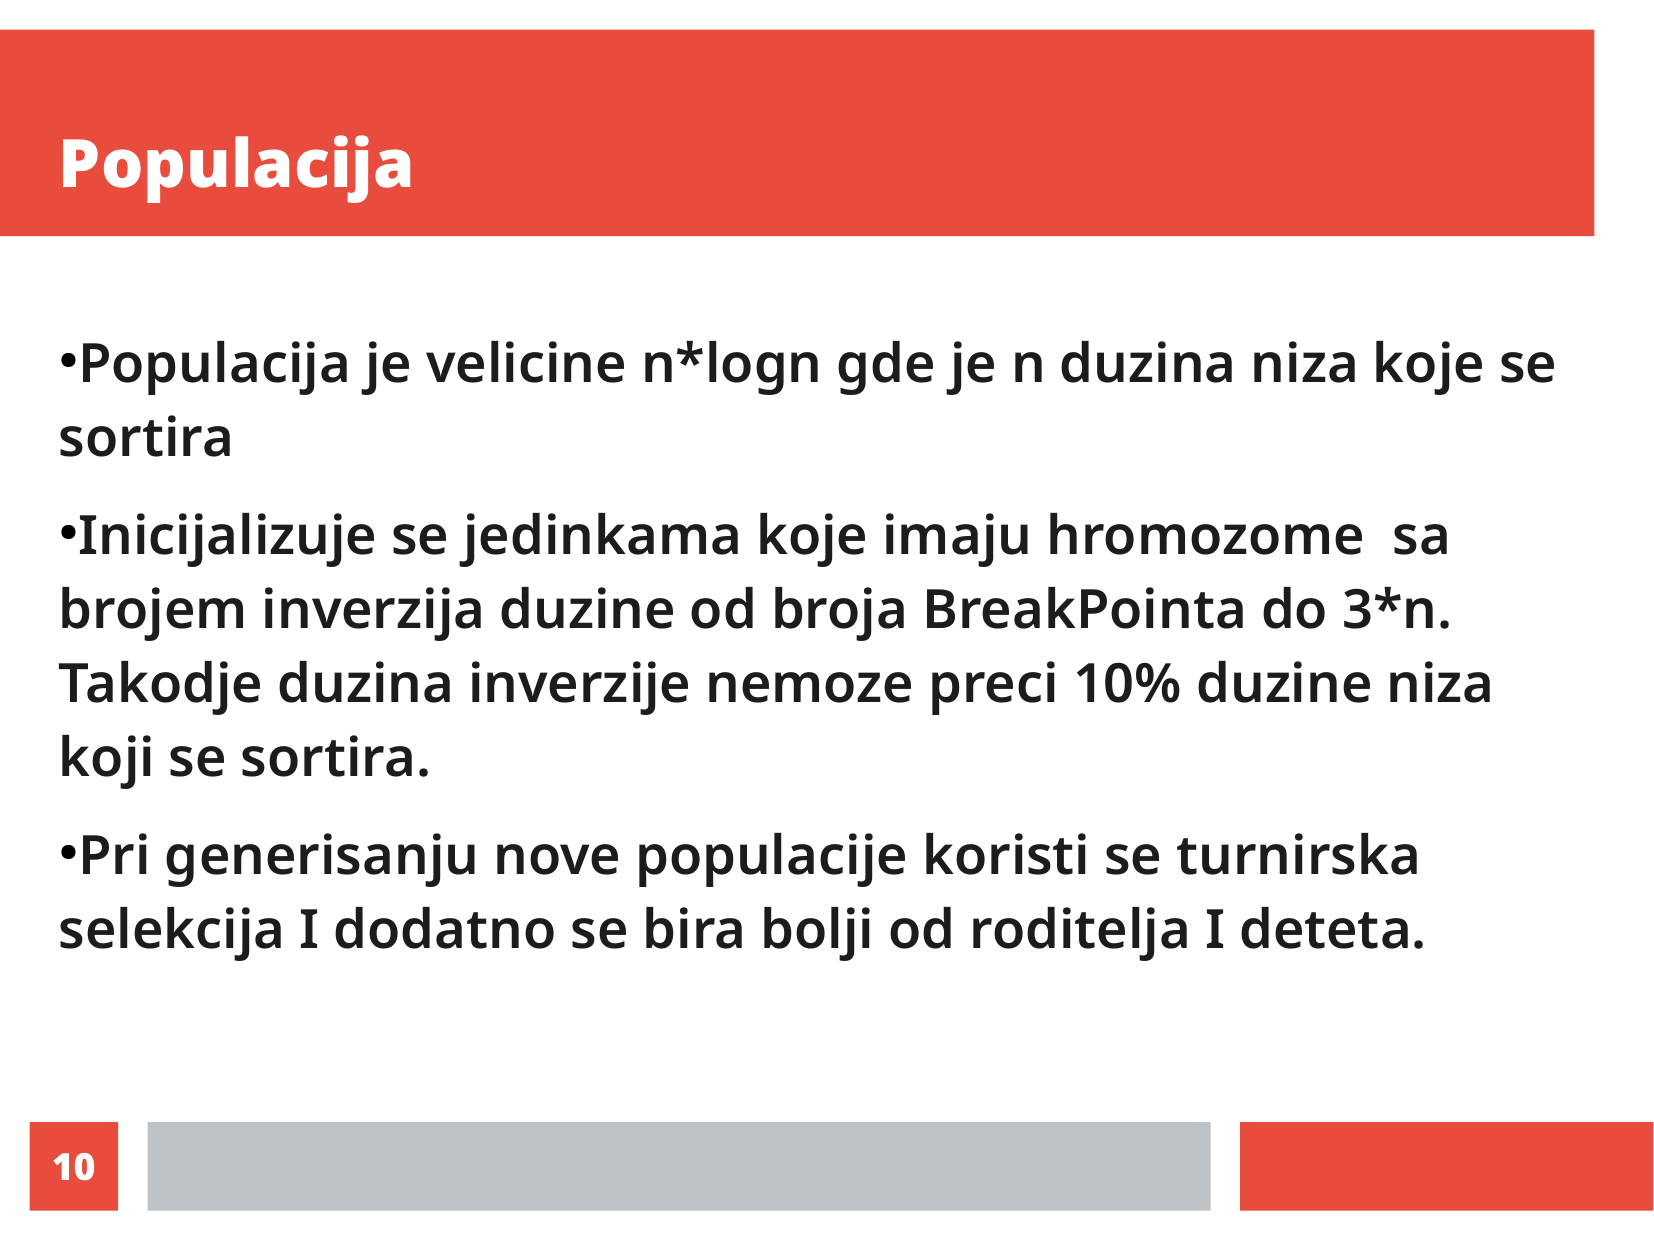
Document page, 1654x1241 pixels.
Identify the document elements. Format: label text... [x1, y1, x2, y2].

title Populacija [59, 59, 1595, 207]
list Populacija je velicine n*logn gde je n duzina niza koje se sortira Inicijalizuje se jedinkama koje imaju hromozome sa brojem inverzija duzine od broja BreakPointa do 3*n. Takodje duzina inverzije nemoze preci 10% duzine niza koji se sortira. Pri generisanju nove populacije koristi se turnirska selekcija I dodatno se bira bolji od roditelja I deteta. [59, 324, 1565, 1093]
